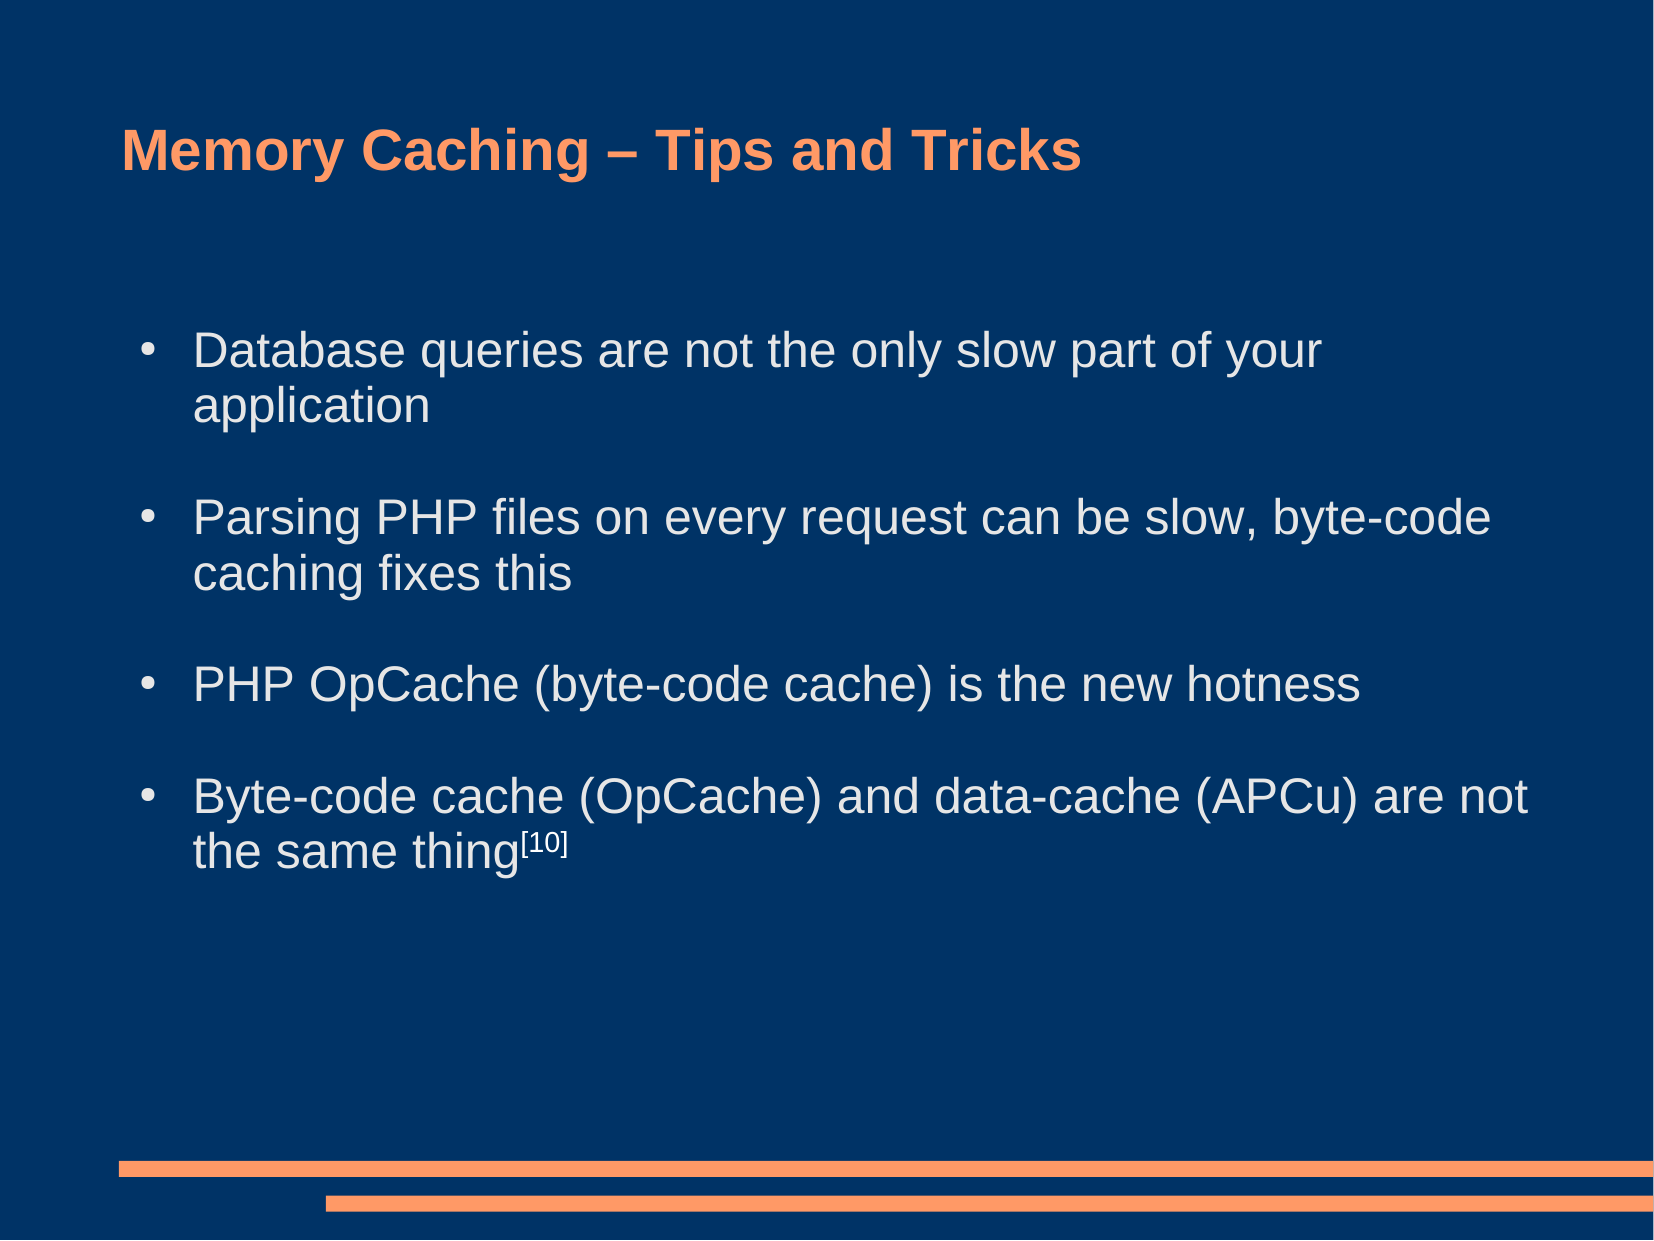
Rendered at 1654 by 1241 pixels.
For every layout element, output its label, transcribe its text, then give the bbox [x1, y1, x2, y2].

list Database queries are not the only slow part of your application Parsing PHP files on every request can be slow, byte-code caching fixes this PHP OpCache (byte-code cache) is the new hotness Byte-code cache (OpCache) and data-cache (APCu) are not the same thing[10] [121, 322, 1561, 1132]
title Memory Caching – Tips and Tricks [121, 46, 1534, 254]
